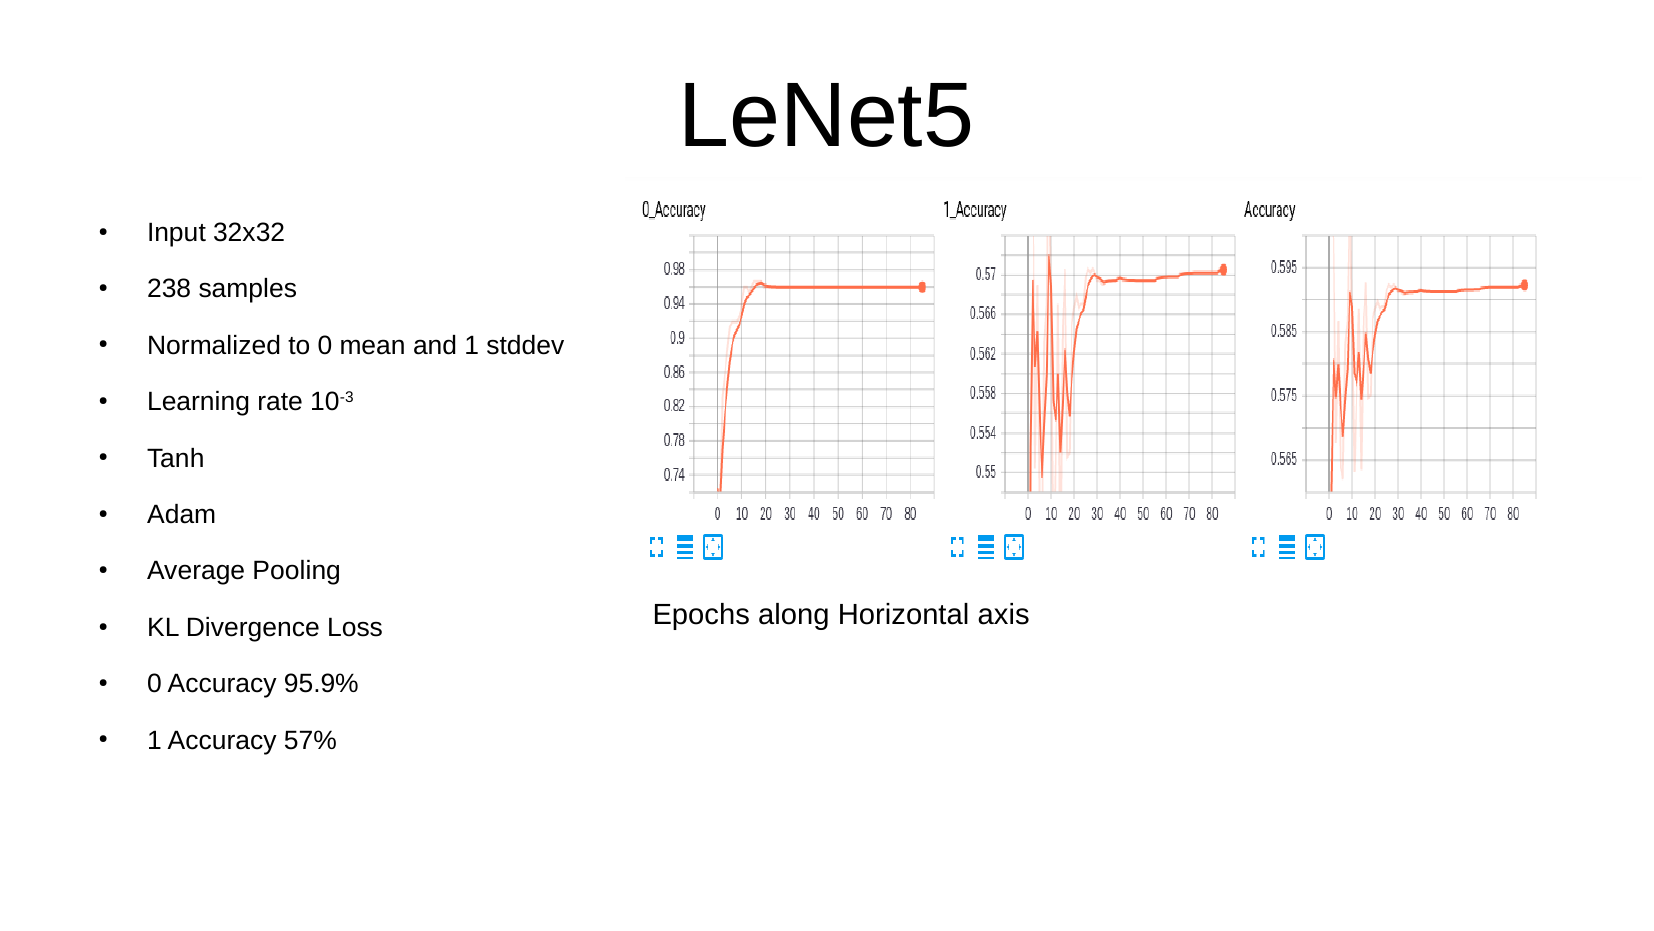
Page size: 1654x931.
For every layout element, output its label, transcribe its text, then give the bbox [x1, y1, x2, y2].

text_box Epochs along Horizontal axis [637, 590, 1288, 681]
picture [625, 177, 1642, 585]
title LeNet5 [82, 37, 1571, 193]
list Input 32x32 238 samples Normalized to 0 mean and 1 stddev Learning rate 10-3 Tanh Adam Average Pooling KL Divergence Loss 0 Accuracy 95.9% 1 Accuracy 57% [82, 217, 1571, 758]
